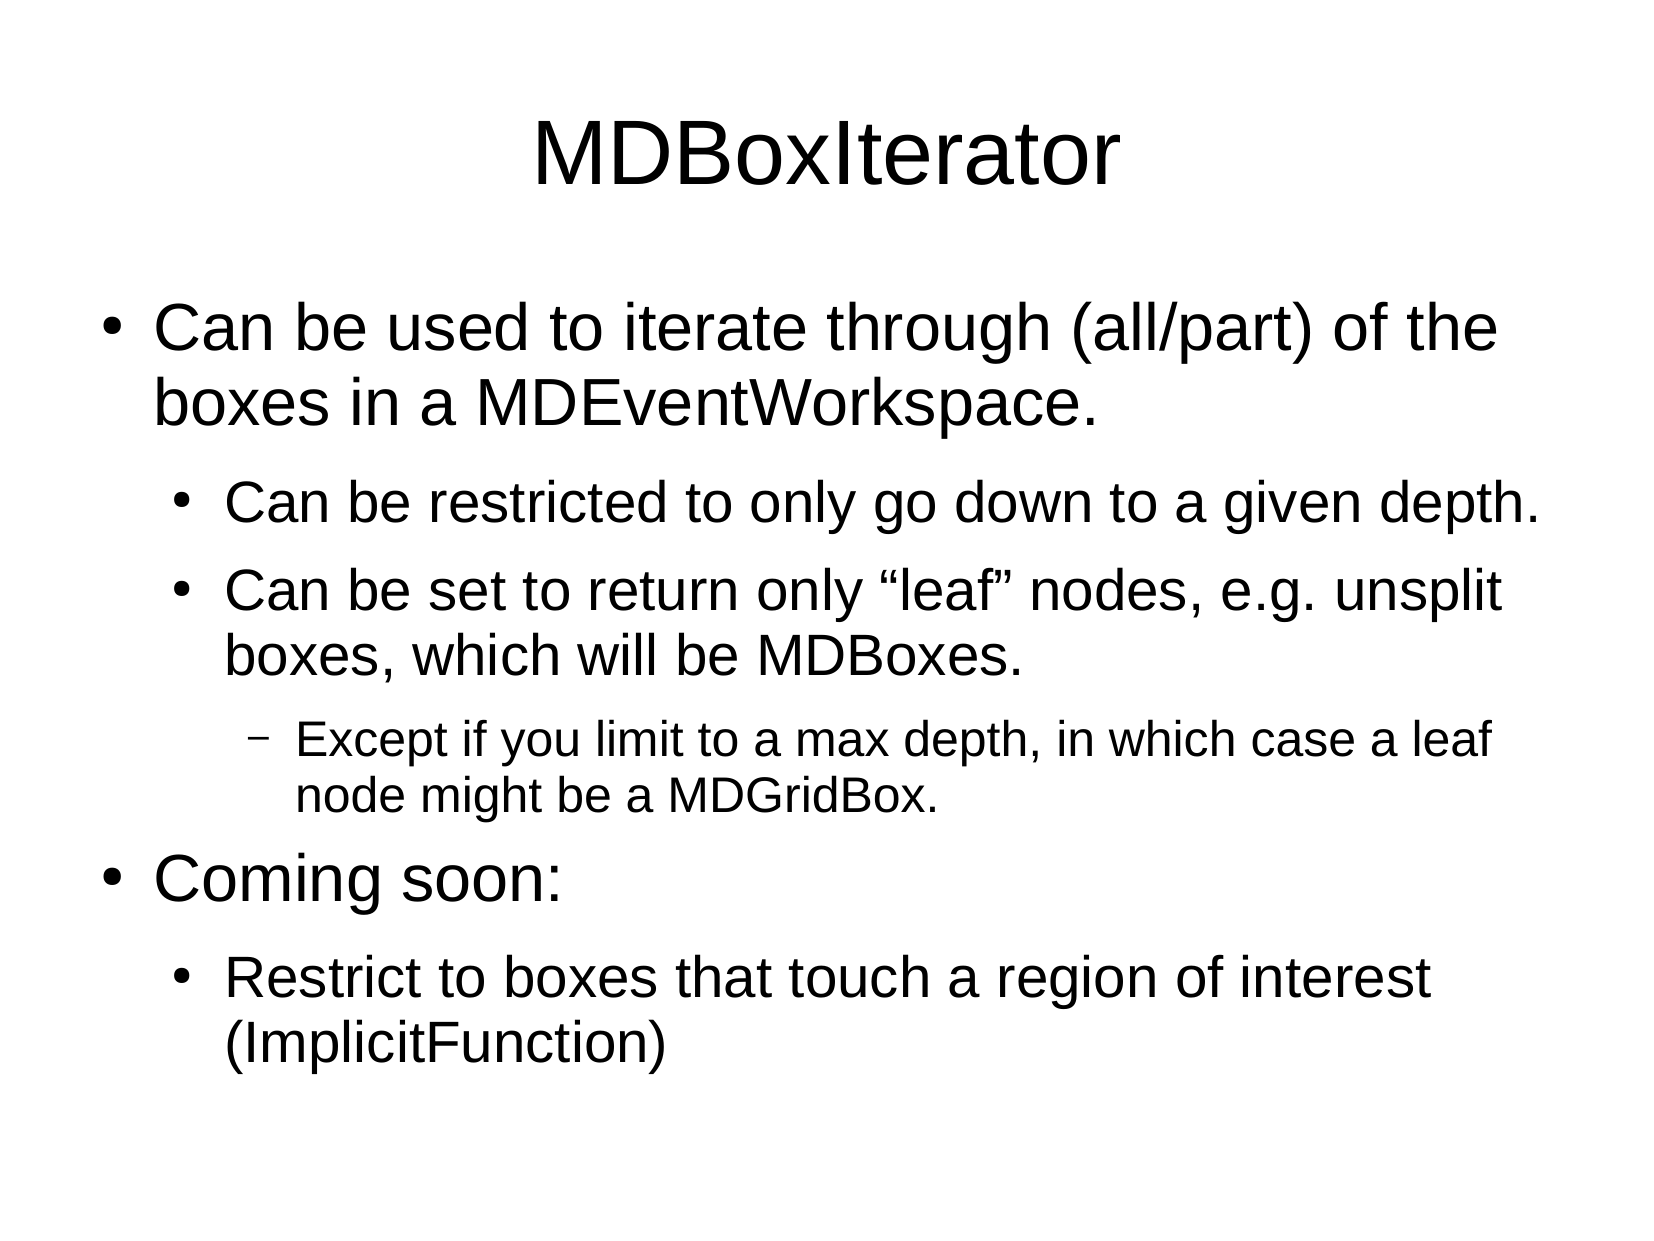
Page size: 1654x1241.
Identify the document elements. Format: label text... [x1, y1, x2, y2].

list Can be used to iterate through (all/part) of the boxes in a MDEventWorkspace. Can be restricted to only go down to a given depth. Can be set to return only “leaf” nodes, e.g. unsplit boxes, which will be MDBoxes. Except if you limit to a max depth, in which case a leaf node might be a MDGridBox. Coming soon: Restrict to boxes that touch a region of interest (ImplicitFunction) [82, 290, 1571, 1109]
title MDBoxIterator [82, 49, 1571, 257]
